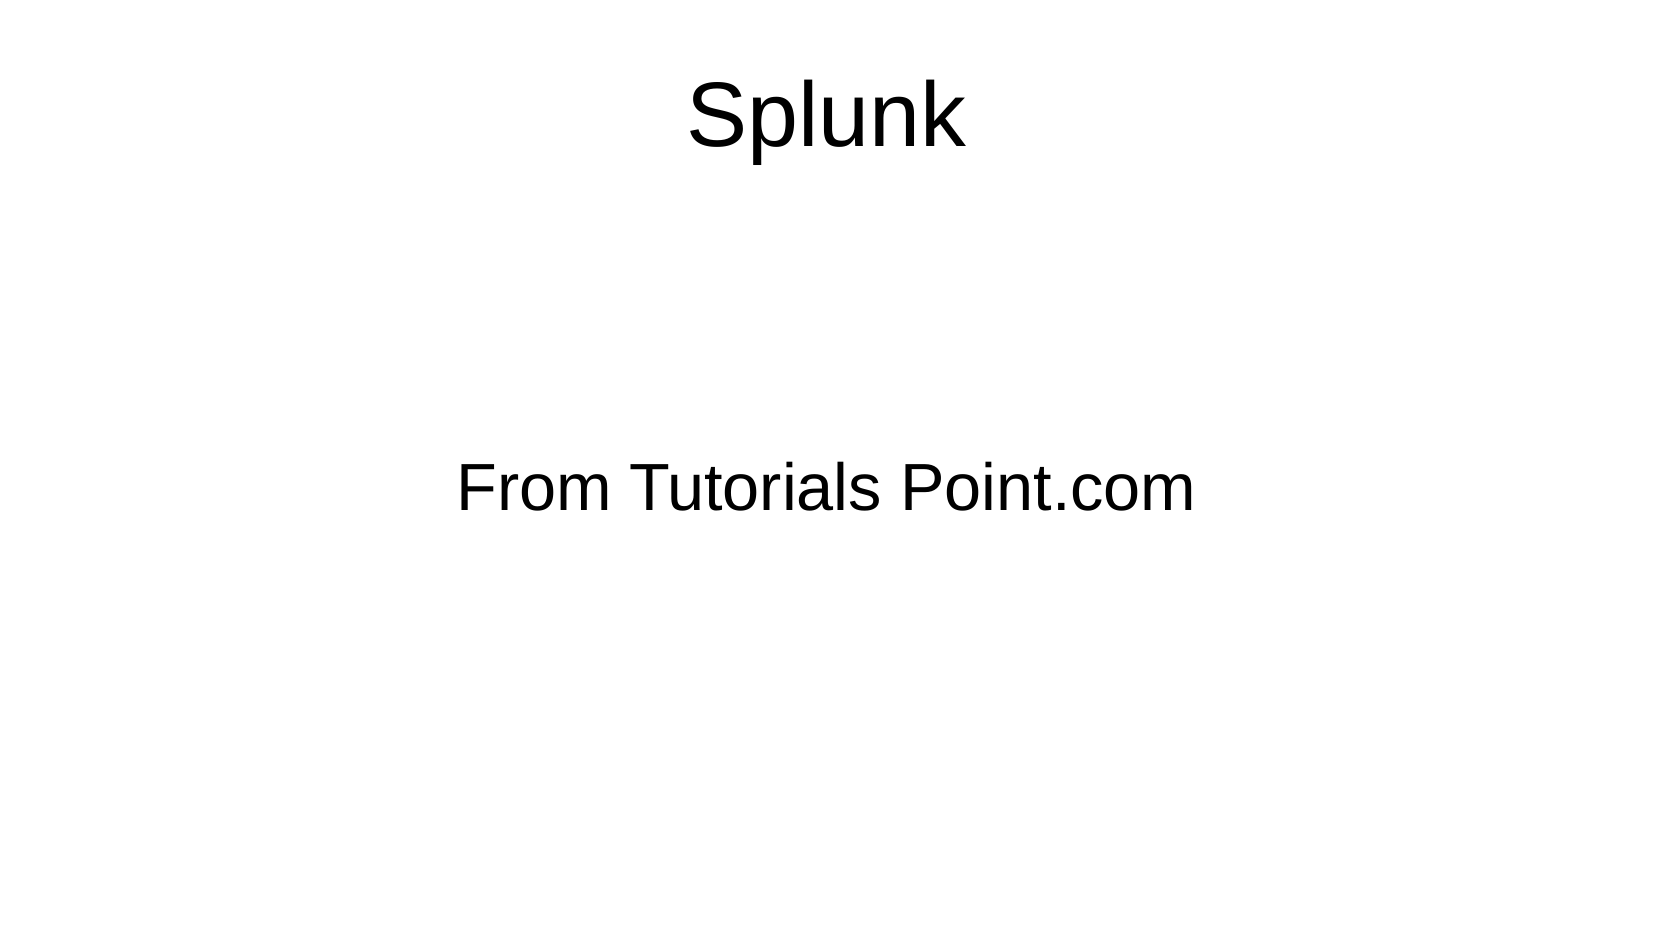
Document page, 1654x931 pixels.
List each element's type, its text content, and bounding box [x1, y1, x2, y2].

subtitle From Tutorials Point.com [82, 217, 1571, 758]
title Splunk [82, 37, 1571, 193]
